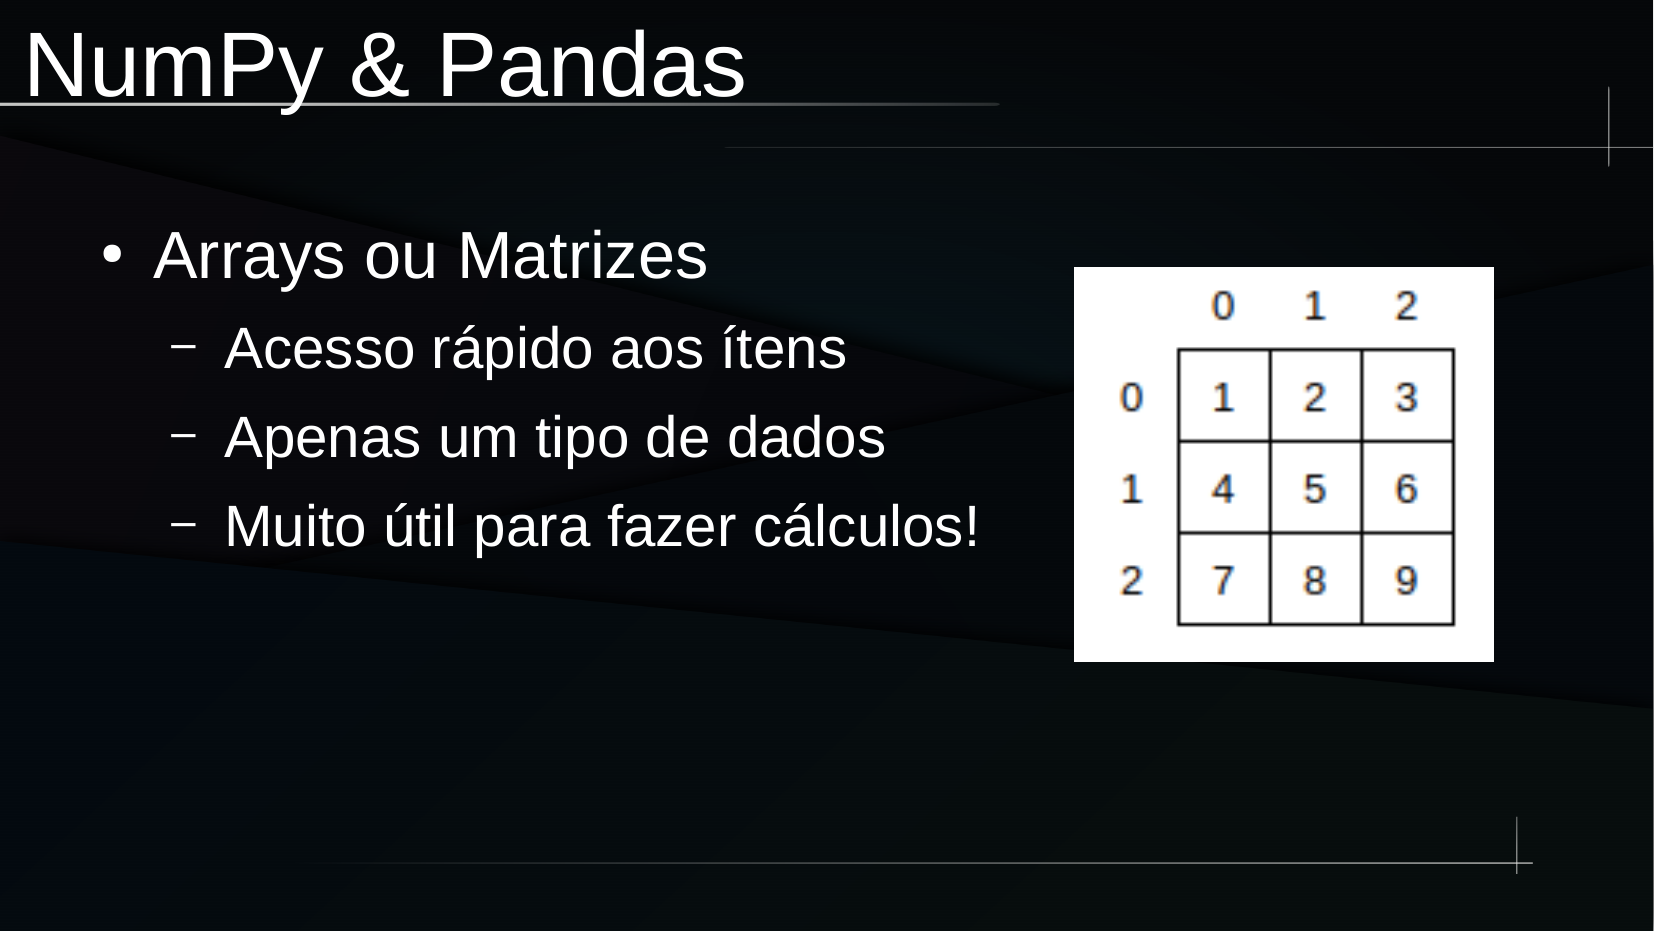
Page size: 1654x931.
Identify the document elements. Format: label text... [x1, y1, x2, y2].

title NumPy & Pandas [23, 11, 1589, 119]
list Arrays ou Matrizes Acesso rápido aos ítens Apenas um tipo de dados Muito útil para fazer cálculos! [82, 217, 1571, 758]
picture [0, 0, 1654, 931]
